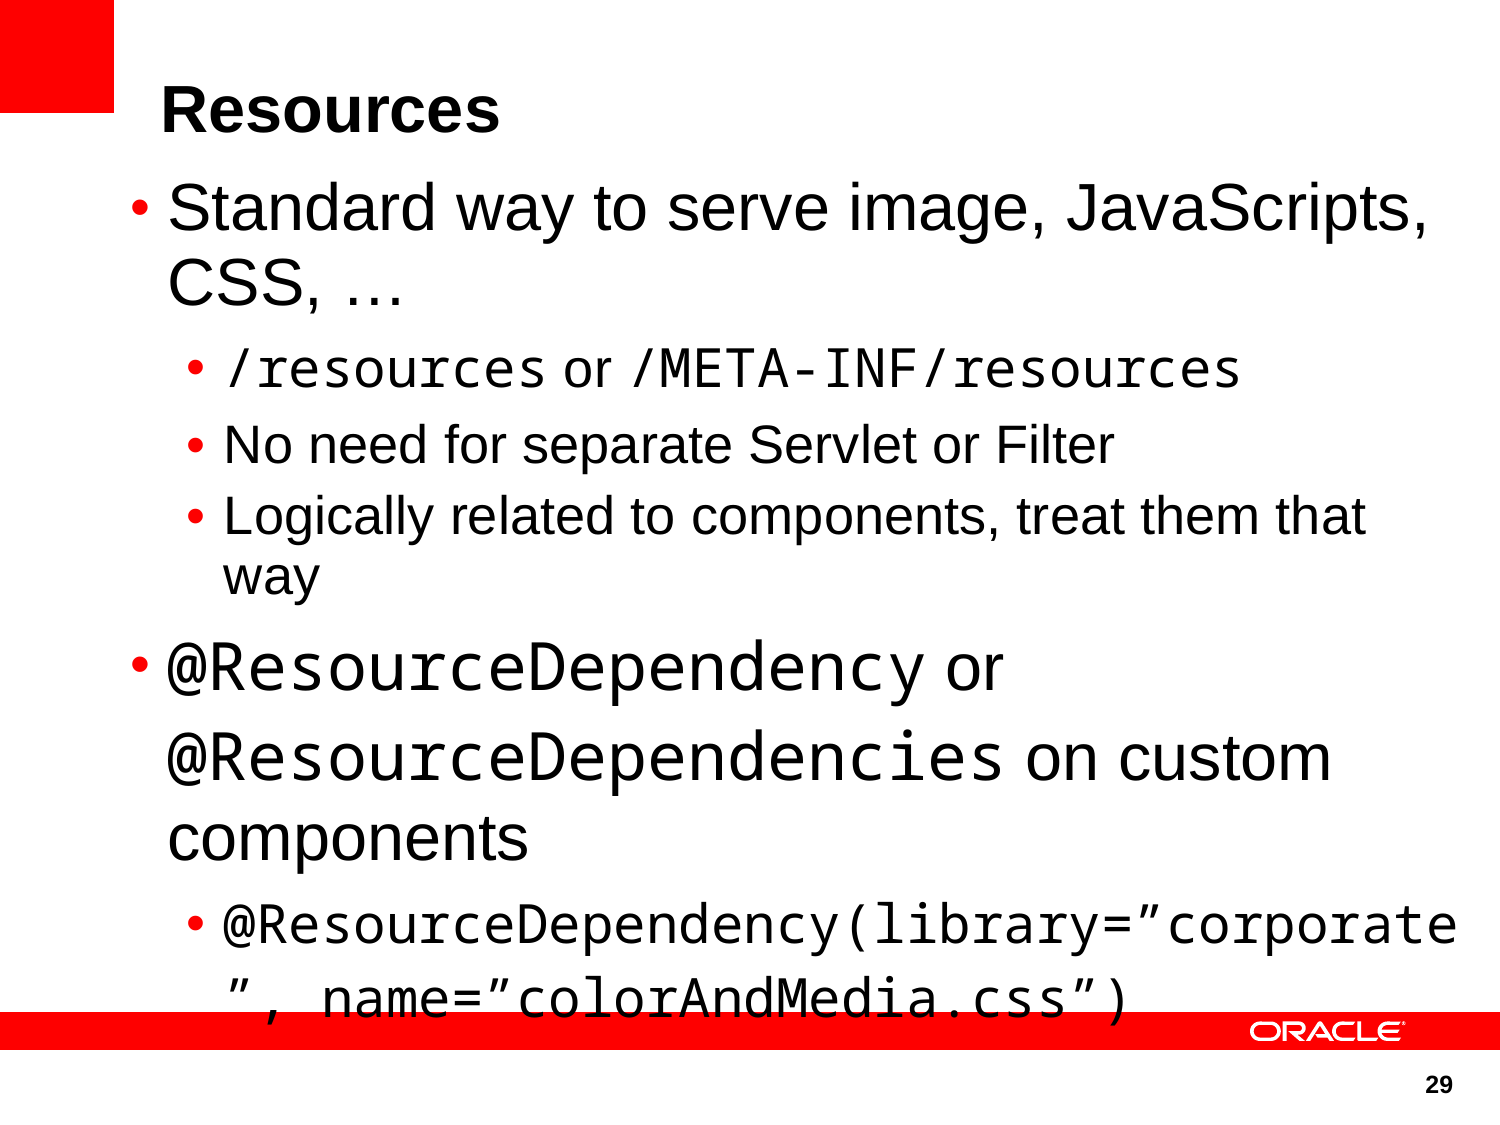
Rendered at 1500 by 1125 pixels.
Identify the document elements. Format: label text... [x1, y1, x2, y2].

title Resources [145, 24, 1390, 169]
picture [0, 1012, 1500, 1050]
list Standard way to serve image, JavaScripts, CSS, … /resources or /META-INF/resources No need for separate Servlet or Filter Logically related to components, treat them that way @ResourceDependency or @ResourceDependencies on custom components @ResourceDependency(library=”corporate”, name=”colorAndMedia.css”) [130, 169, 1463, 953]
picture [0, 0, 114, 113]
